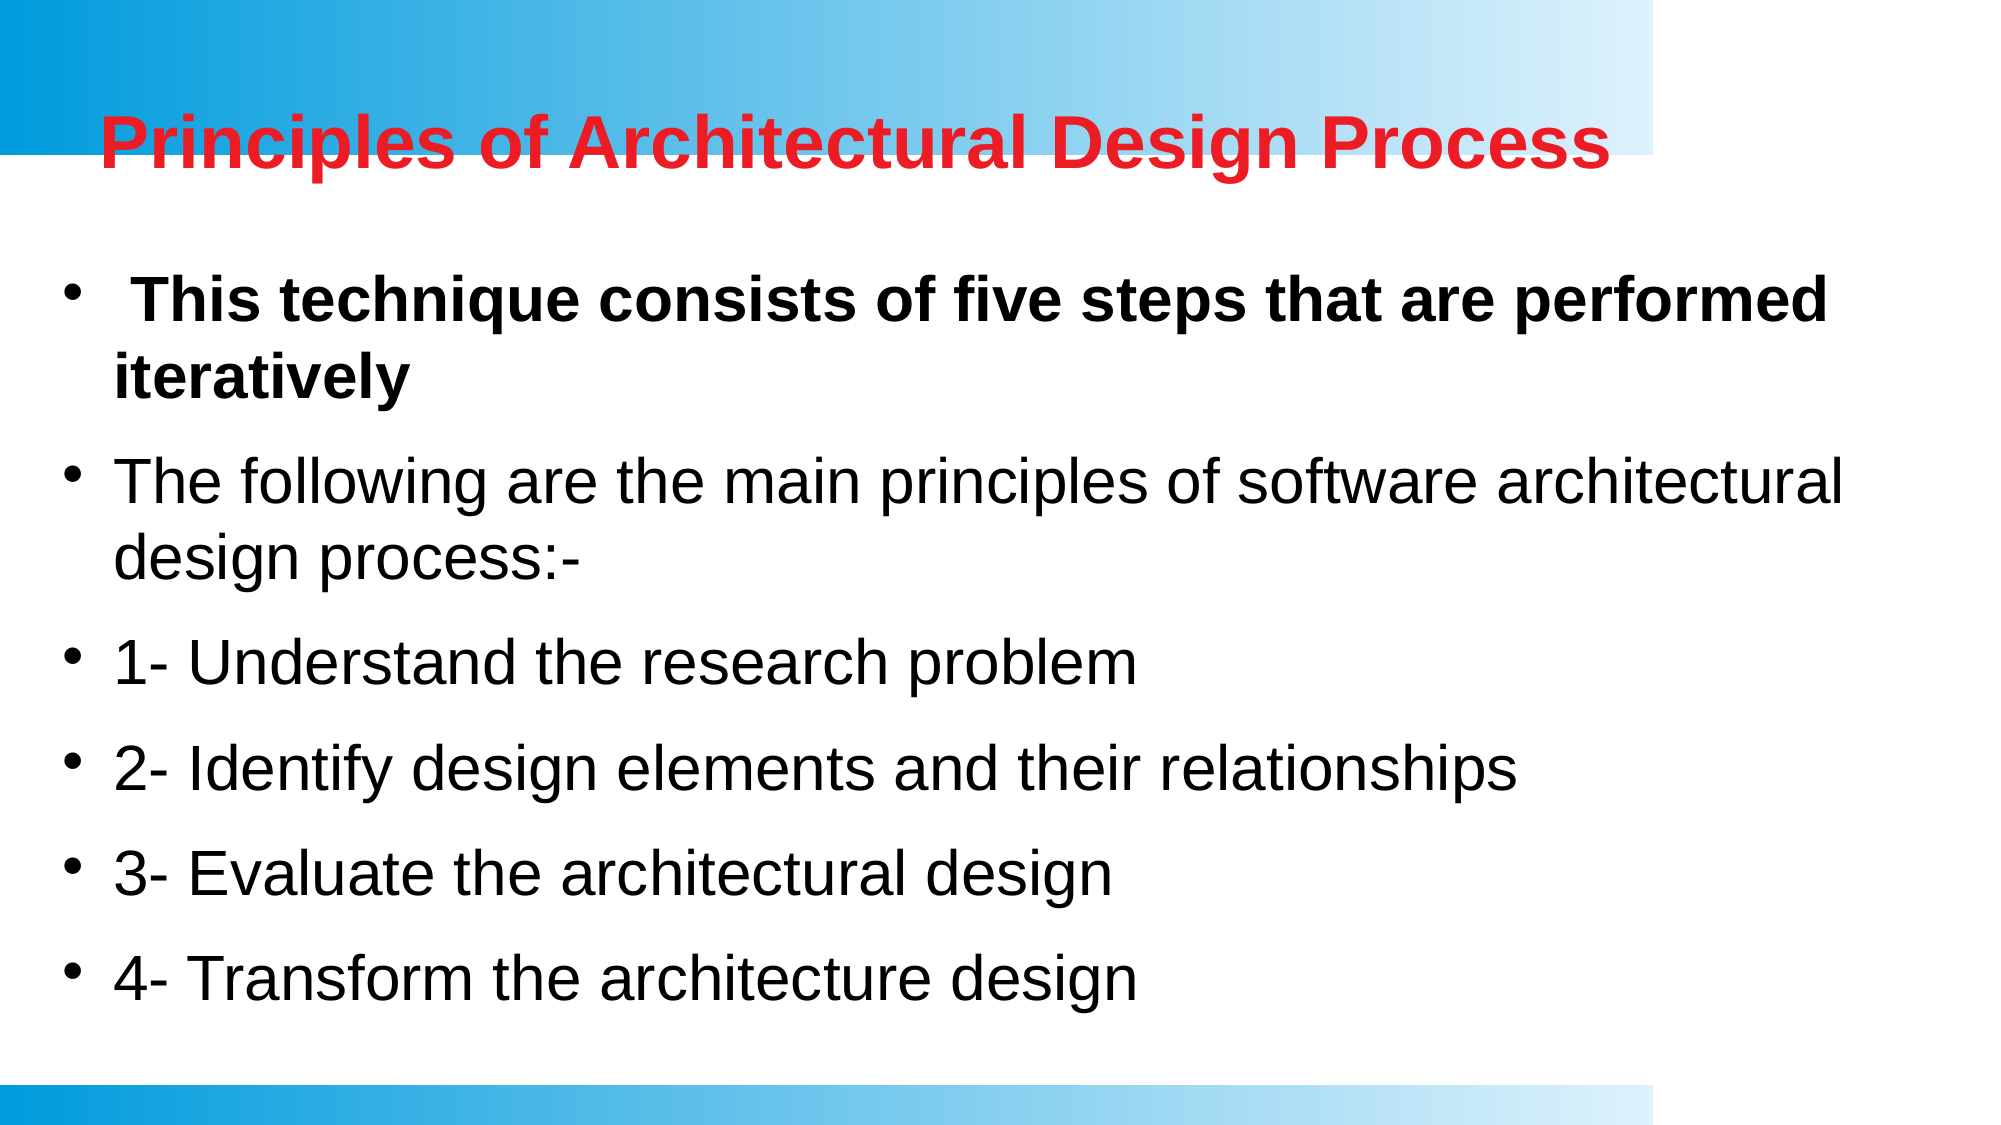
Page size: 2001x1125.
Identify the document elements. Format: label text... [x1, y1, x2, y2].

list This technique consists of five steps that are performed iteratively The following are the main principles of software architectural design process:- 1- Understand the research problem 2- Identify design elements and their relationships 3- Evaluate the architectural design 4- Transform the architecture design [45, 257, 1965, 1015]
title Principles of Architectural Design Process [99, 44, 1900, 233]
